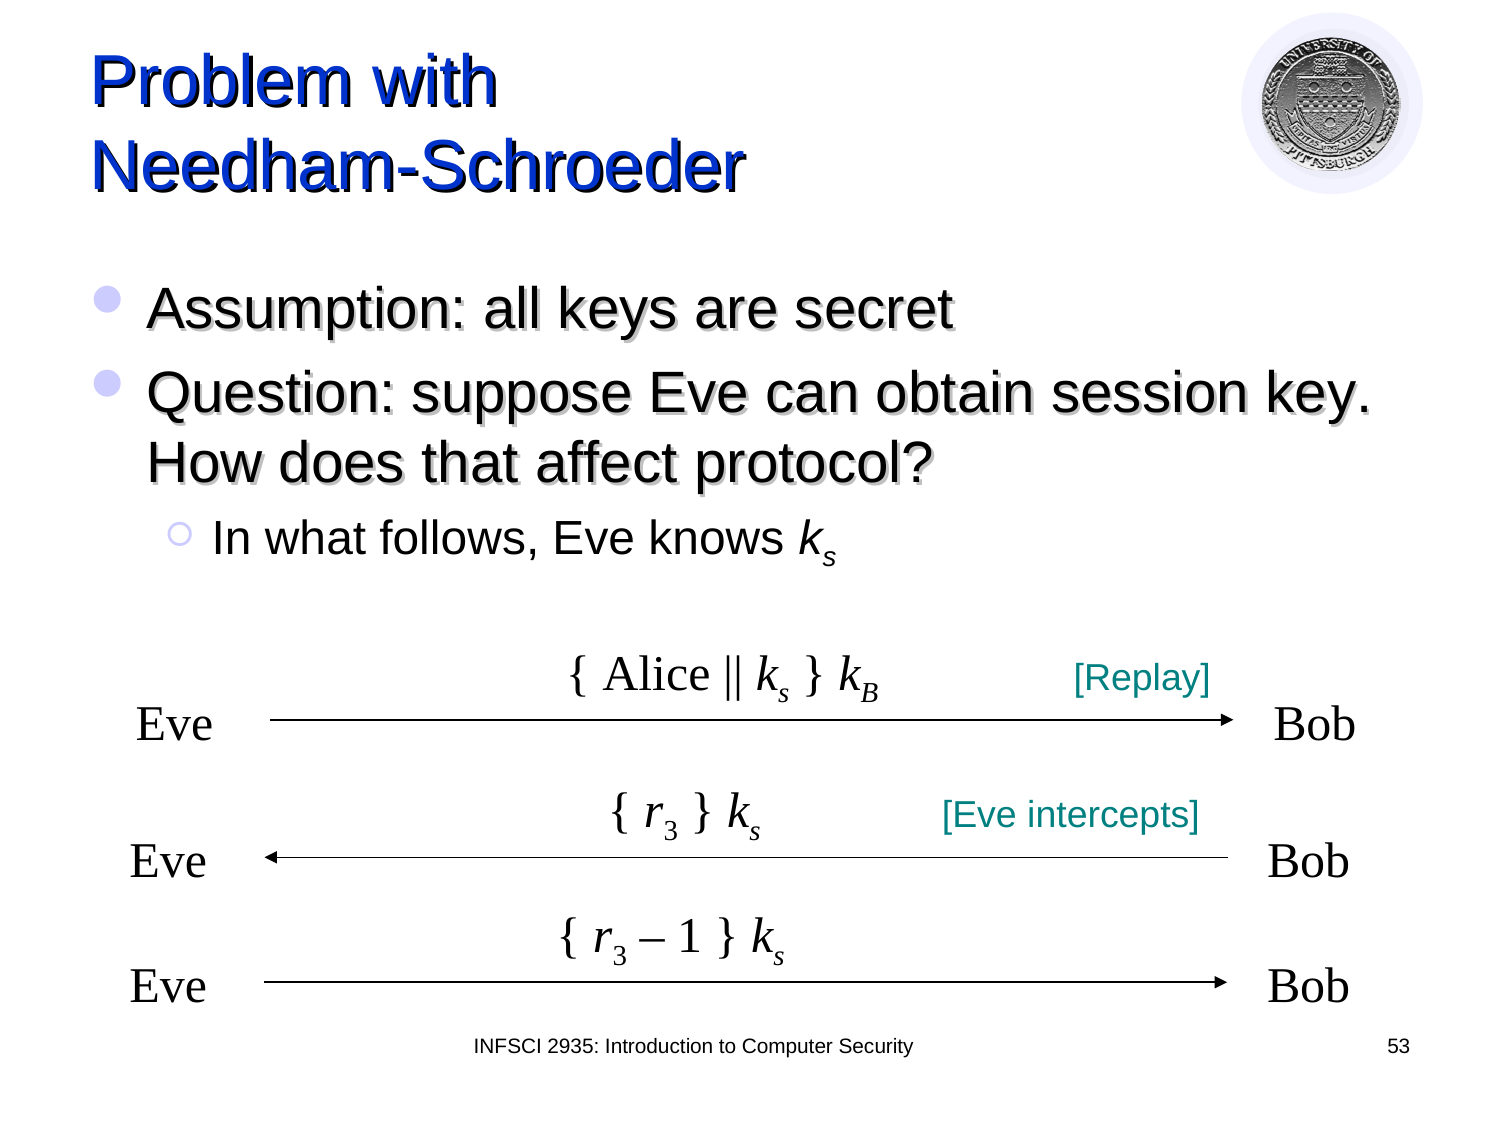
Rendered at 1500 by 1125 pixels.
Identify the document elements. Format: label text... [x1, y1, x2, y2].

text_box { Alice || ks } kB [Replay] [551, 632, 1234, 716]
text_box { r3 } ks [Eve intercepts] [592, 769, 1226, 854]
text_box Bob [1258, 682, 1372, 758]
text_box Eve [114, 944, 223, 1021]
text_box Eve [114, 819, 223, 896]
title Problem with Needham-Schroeder [75, 24, 1426, 213]
text_box Bob [1252, 819, 1366, 896]
text_box Bob [1252, 944, 1366, 1021]
list Assumption: all keys are secret Question: suppose Eve can obtain session key. How does that affect protocol? In what follows, Eve knows ks [75, 262, 1426, 621]
text_box Eve [120, 682, 229, 758]
text_box { r3 – 1 } ks [541, 894, 800, 979]
